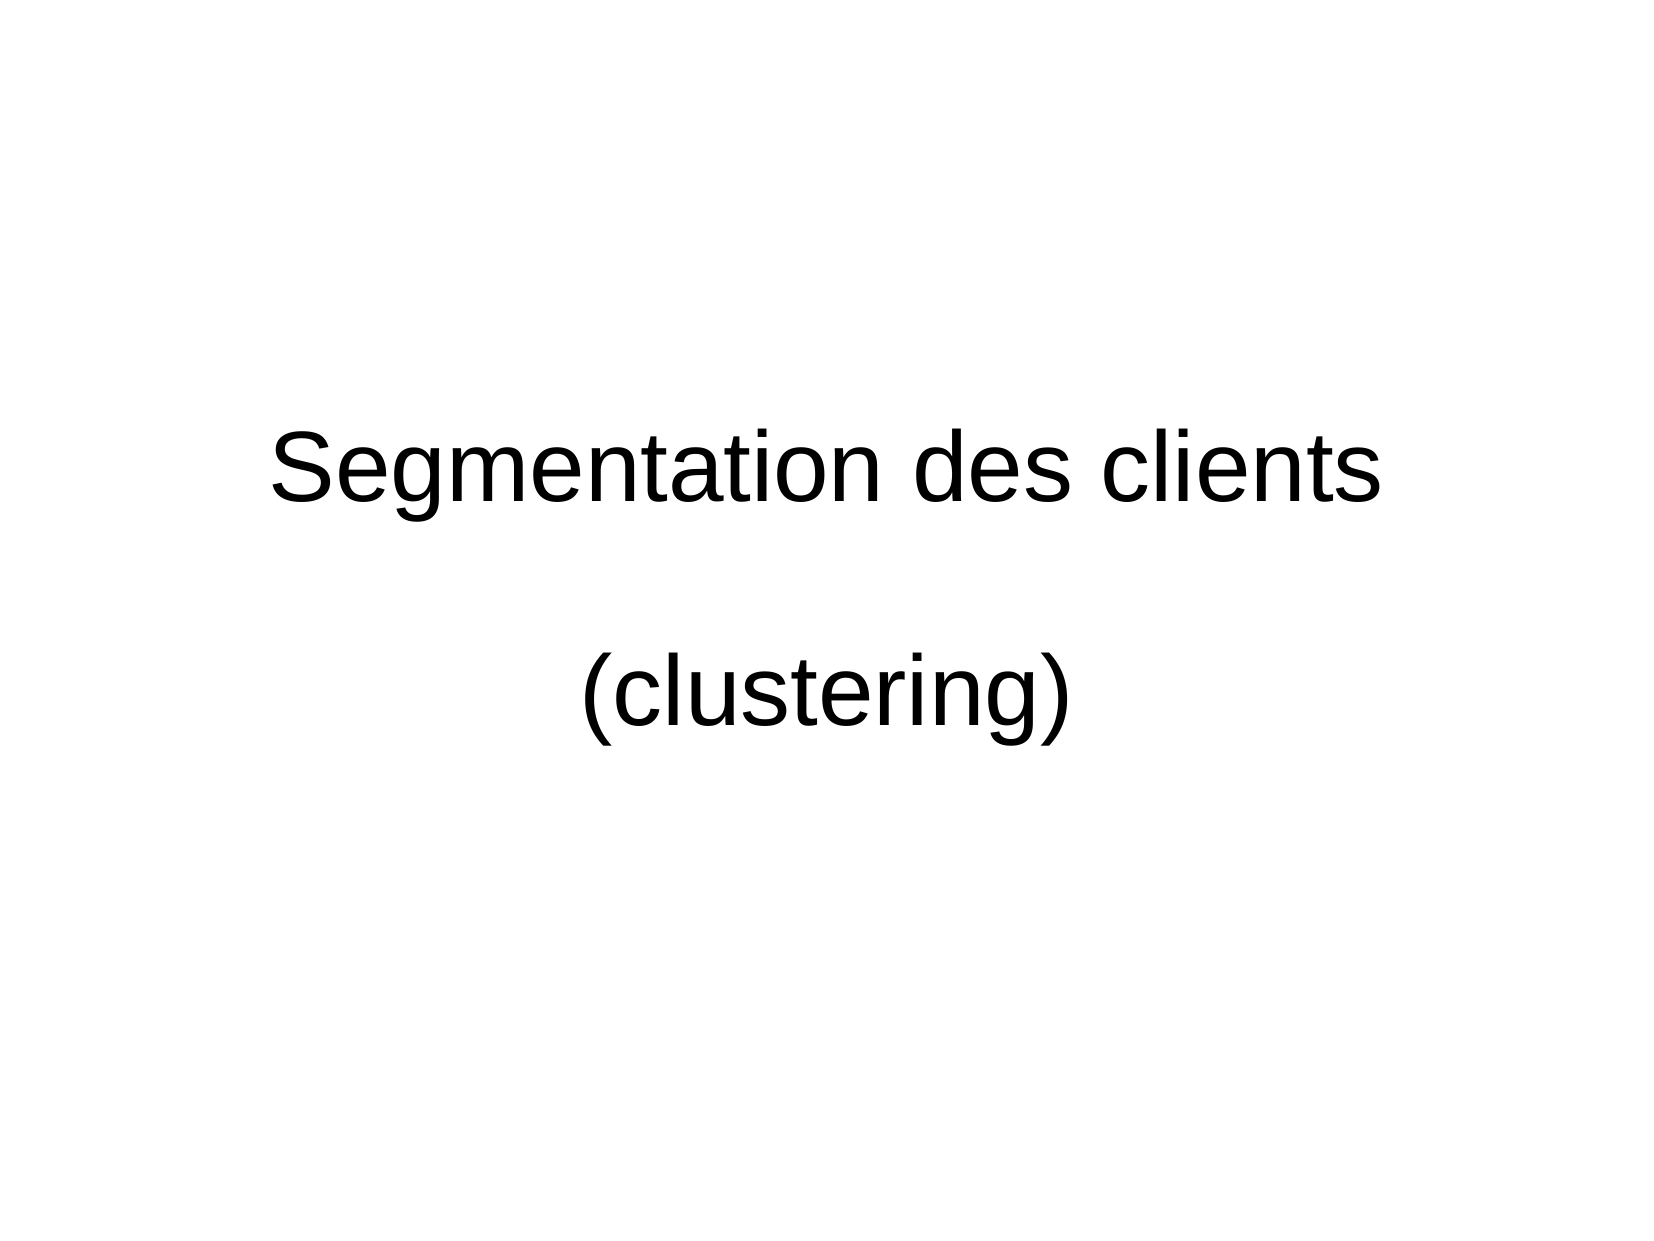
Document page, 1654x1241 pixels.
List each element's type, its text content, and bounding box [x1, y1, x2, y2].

subtitle Segmentation des clients (clustering) [82, 49, 1571, 1109]
